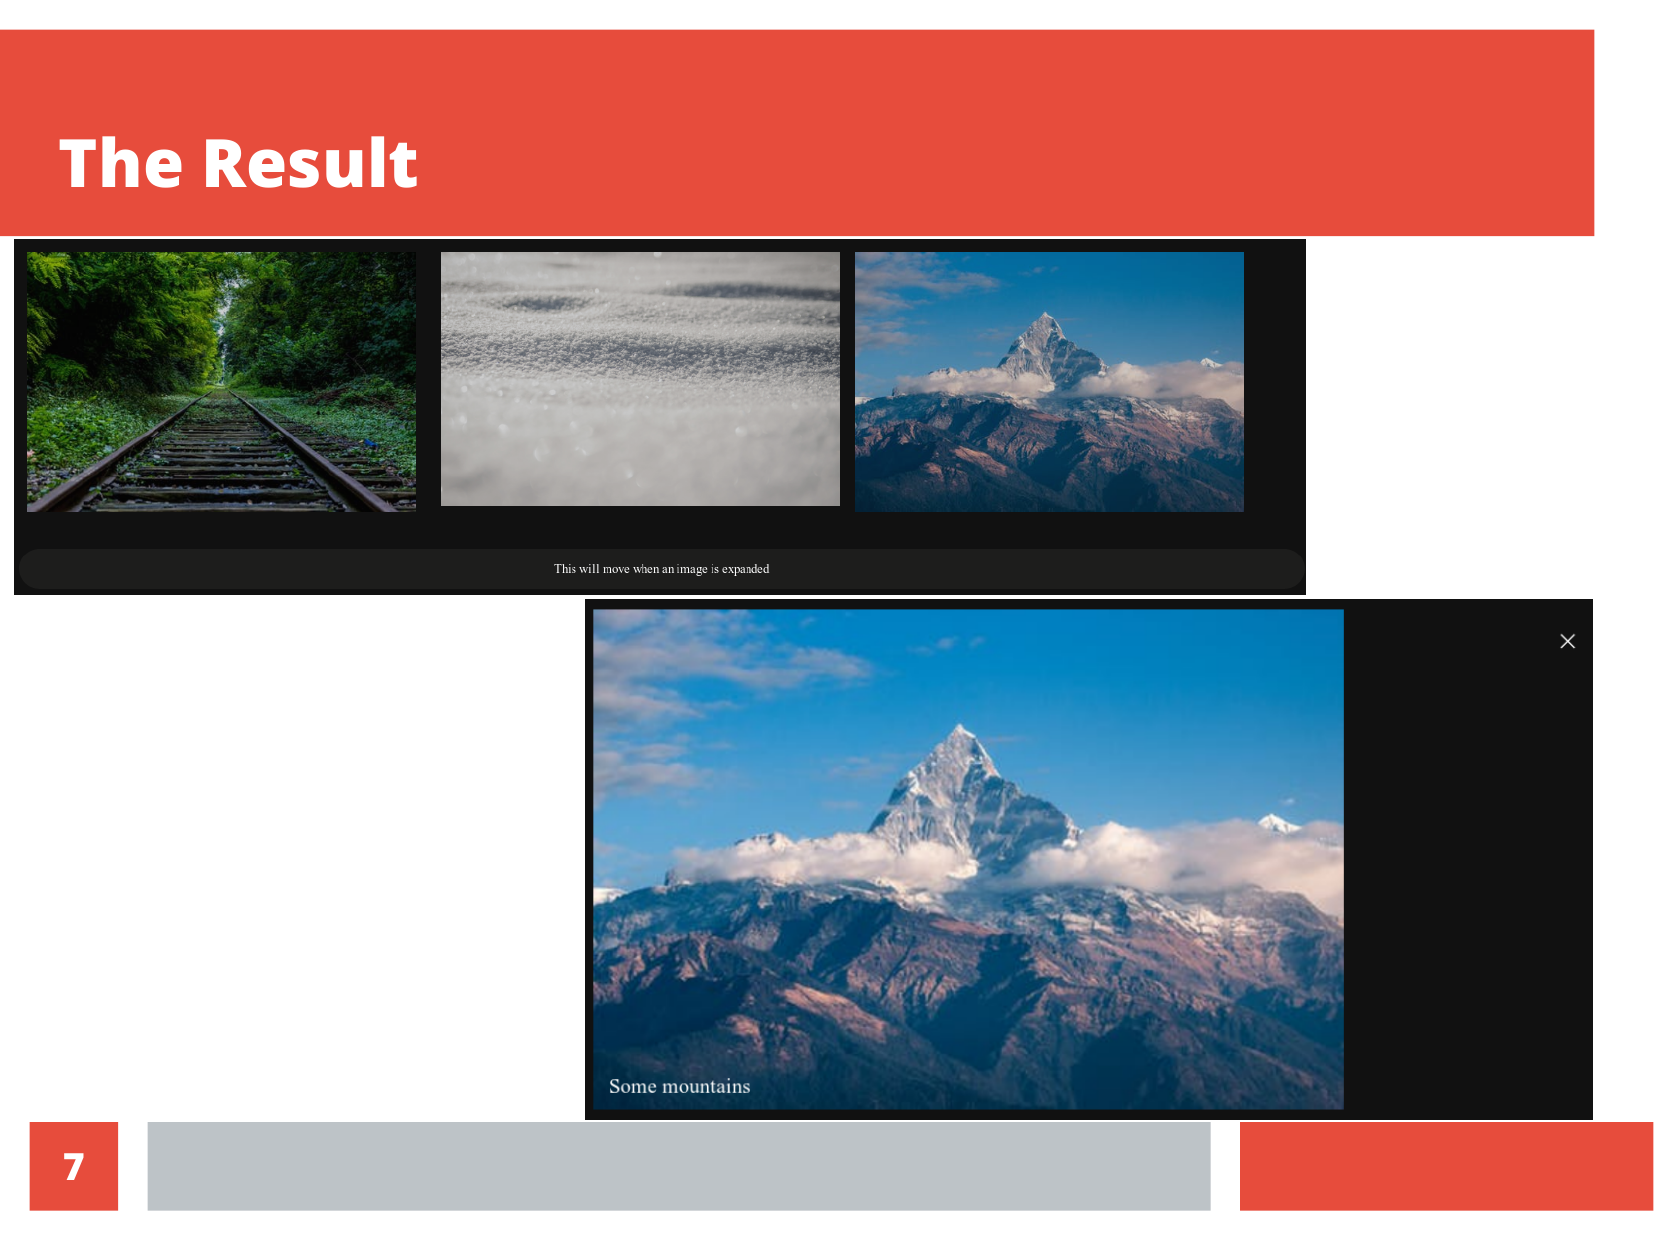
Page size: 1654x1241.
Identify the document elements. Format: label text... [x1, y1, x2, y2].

picture [14, 239, 1306, 595]
title The Result [59, 59, 1595, 207]
picture [585, 599, 1593, 1120]
